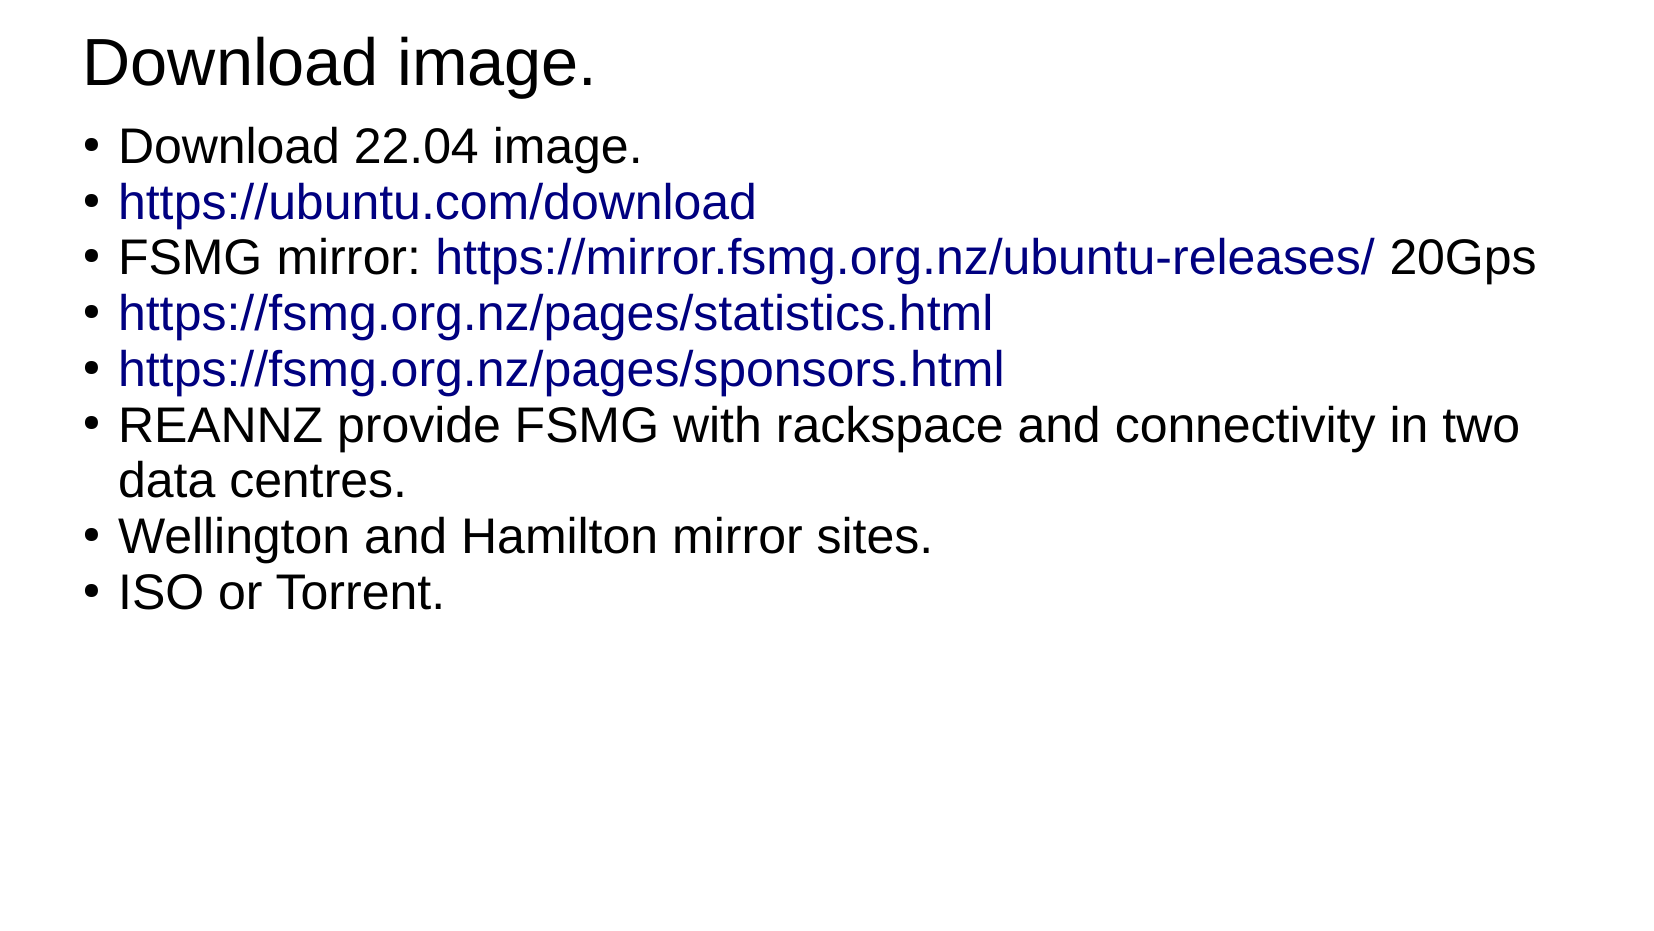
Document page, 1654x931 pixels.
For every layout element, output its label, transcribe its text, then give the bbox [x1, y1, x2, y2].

title Download image. [82, 25, 1571, 101]
text_box Download 22.04 image. https://ubuntu.com/download FSMG mirror: https://mirror.fsmg.org.nz/ubuntu-releases/ 20Gps https://fsmg.org.nz/pages/statistics.html https://fsmg.org.nz/pages/sponsors.html REANNZ provide FSMG with rackspace and connectivity in two data centres. Wellington and Hamilton mirror sites. ISO or Torrent. [82, 118, 1571, 732]
